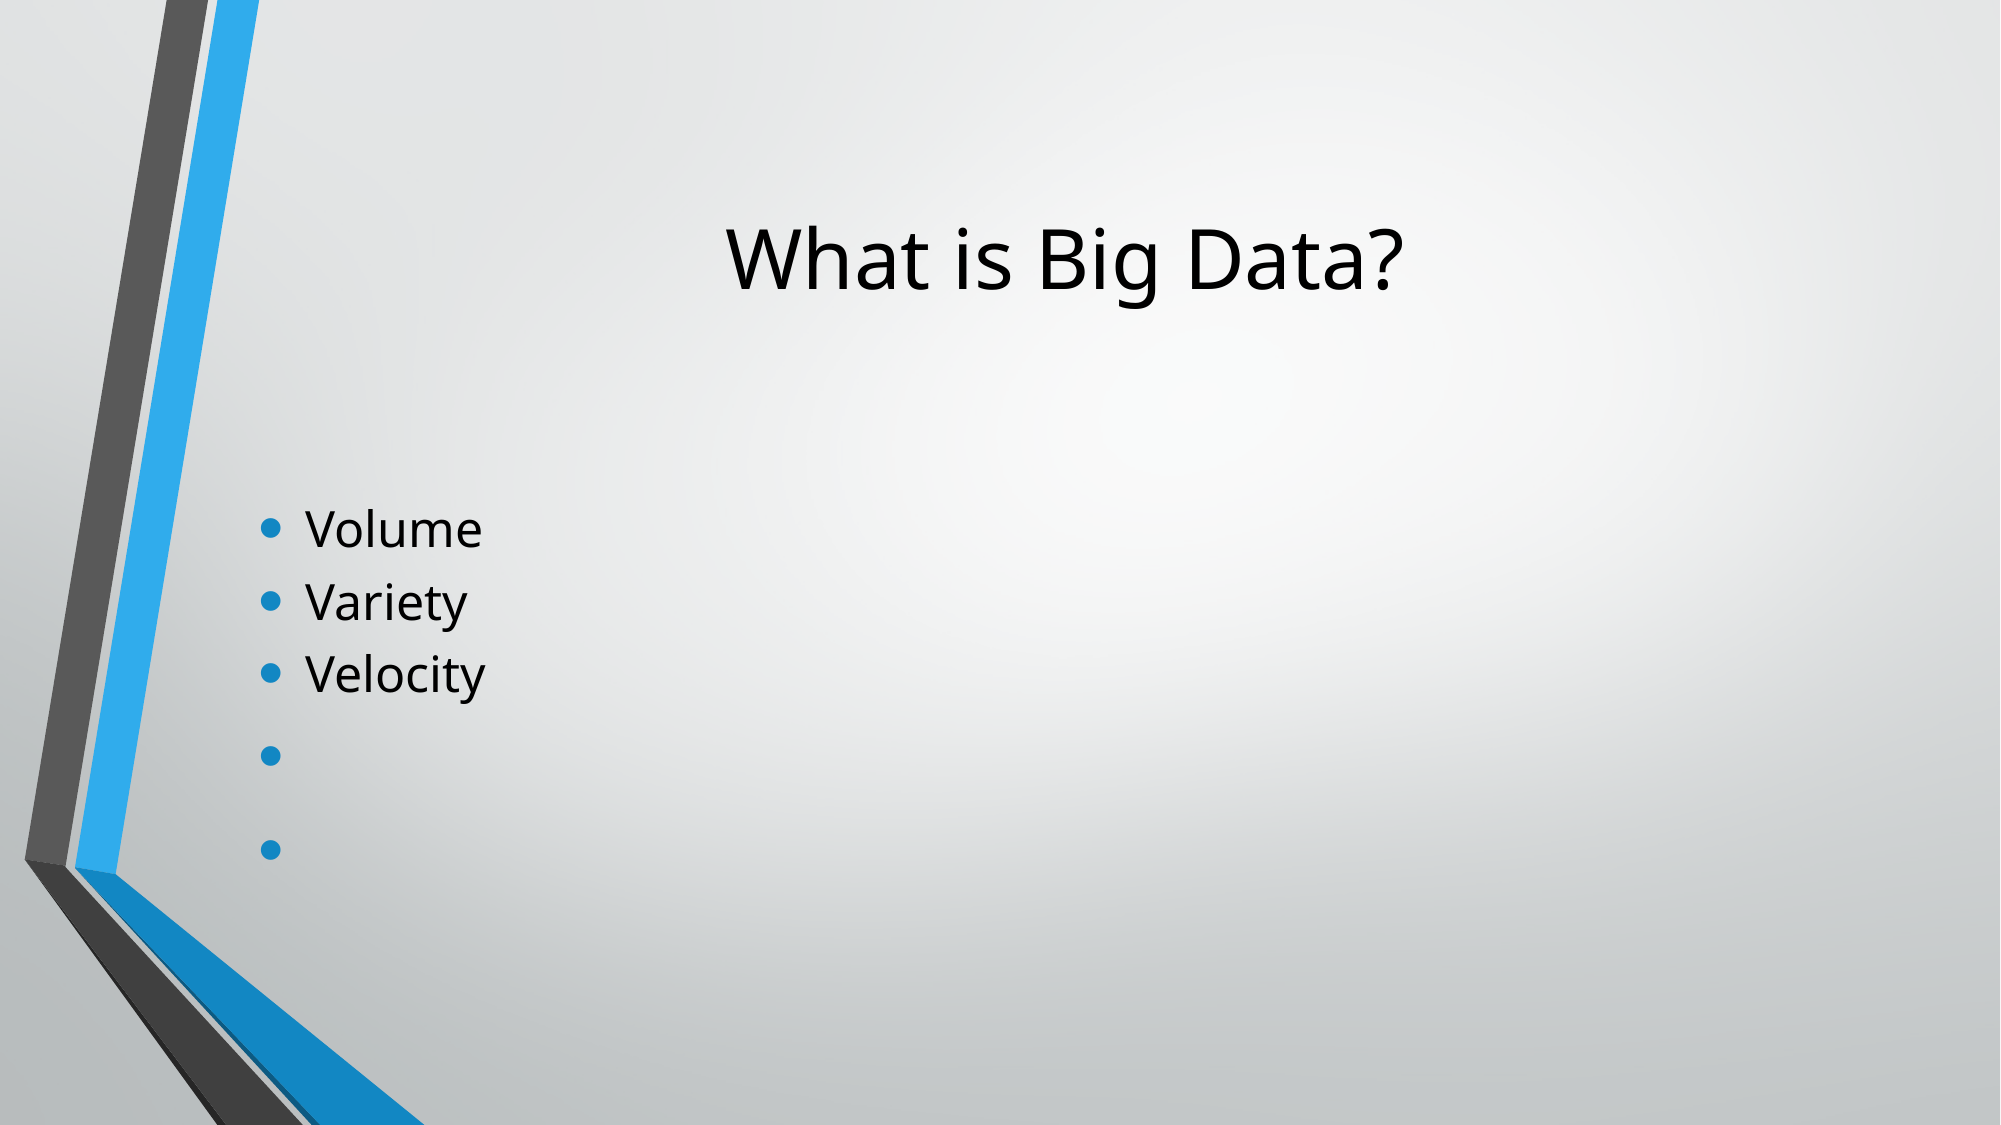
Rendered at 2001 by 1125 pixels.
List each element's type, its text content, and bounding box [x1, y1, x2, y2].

list Volume Variety Velocity [243, 437, 1887, 950]
title What is Big Data? [243, 112, 1887, 400]
